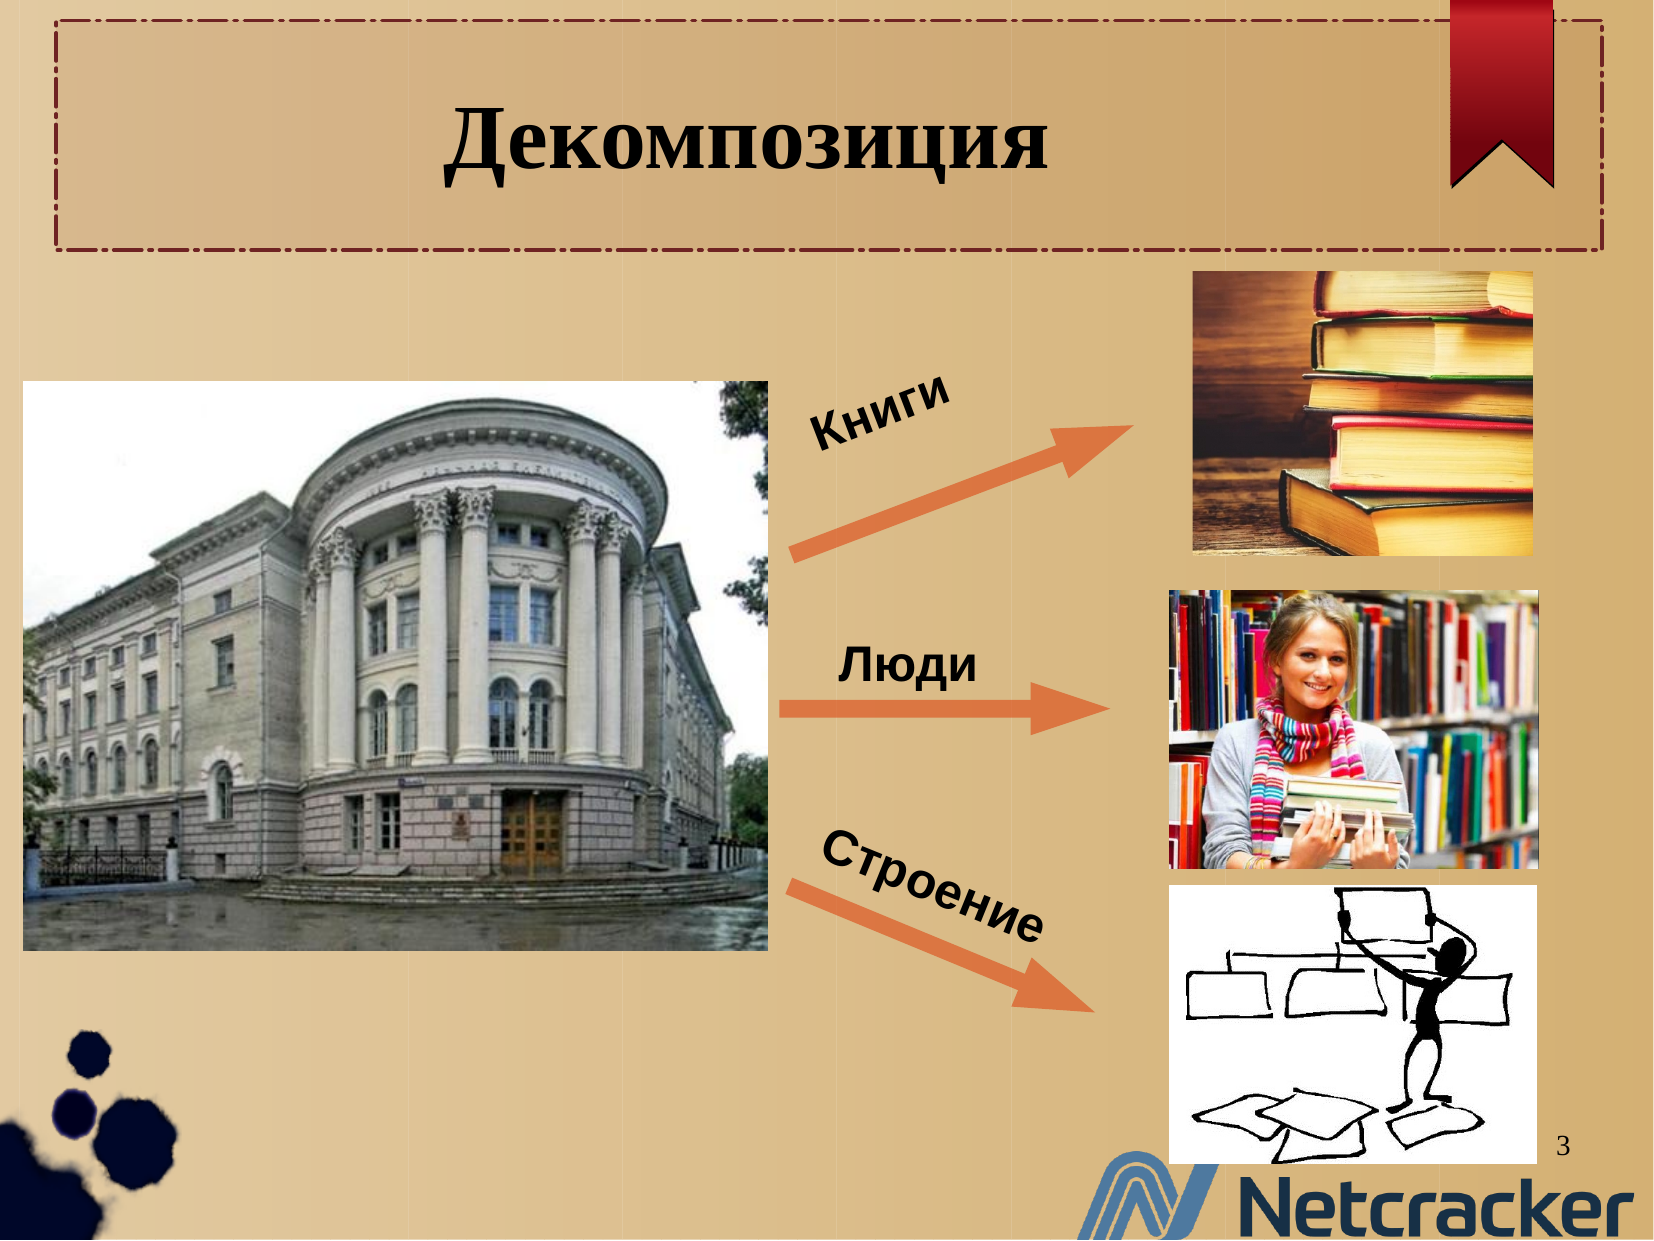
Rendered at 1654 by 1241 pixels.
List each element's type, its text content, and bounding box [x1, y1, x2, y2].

text_box Люди [814, 619, 1002, 709]
picture [1074, 885, 1636, 1241]
picture [23, 381, 768, 951]
picture [1192, 271, 1533, 556]
text_box Книги [775, 334, 986, 487]
picture [1169, 590, 1539, 869]
title Декомпозиция [82, 47, 1412, 229]
text_box Строение [784, 791, 1084, 985]
